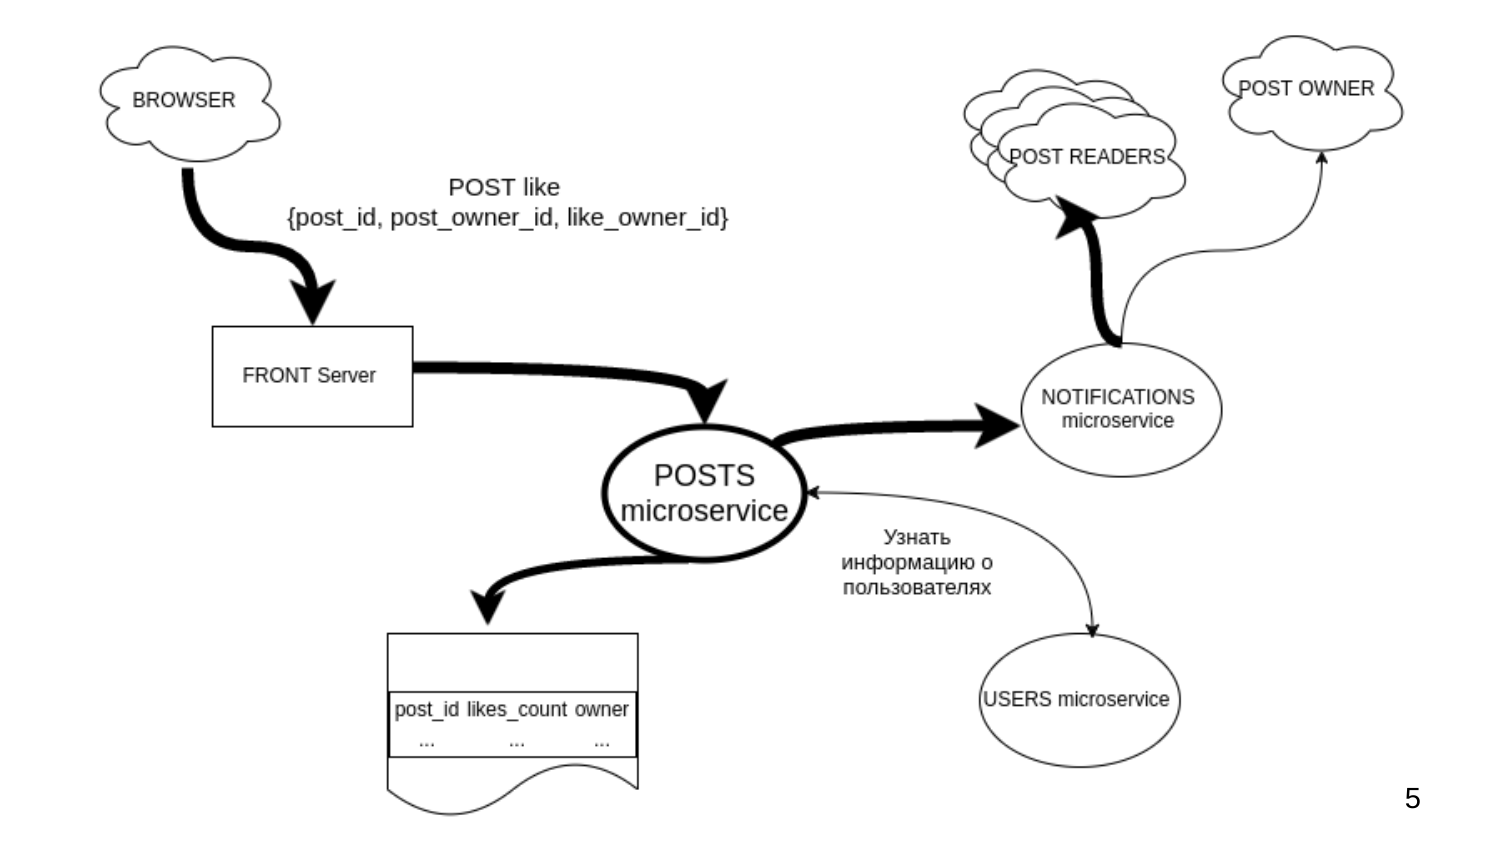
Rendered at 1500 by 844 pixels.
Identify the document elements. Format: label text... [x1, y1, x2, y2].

slide_number <number> [1389, 764, 1480, 830]
picture [87, 24, 1413, 820]
